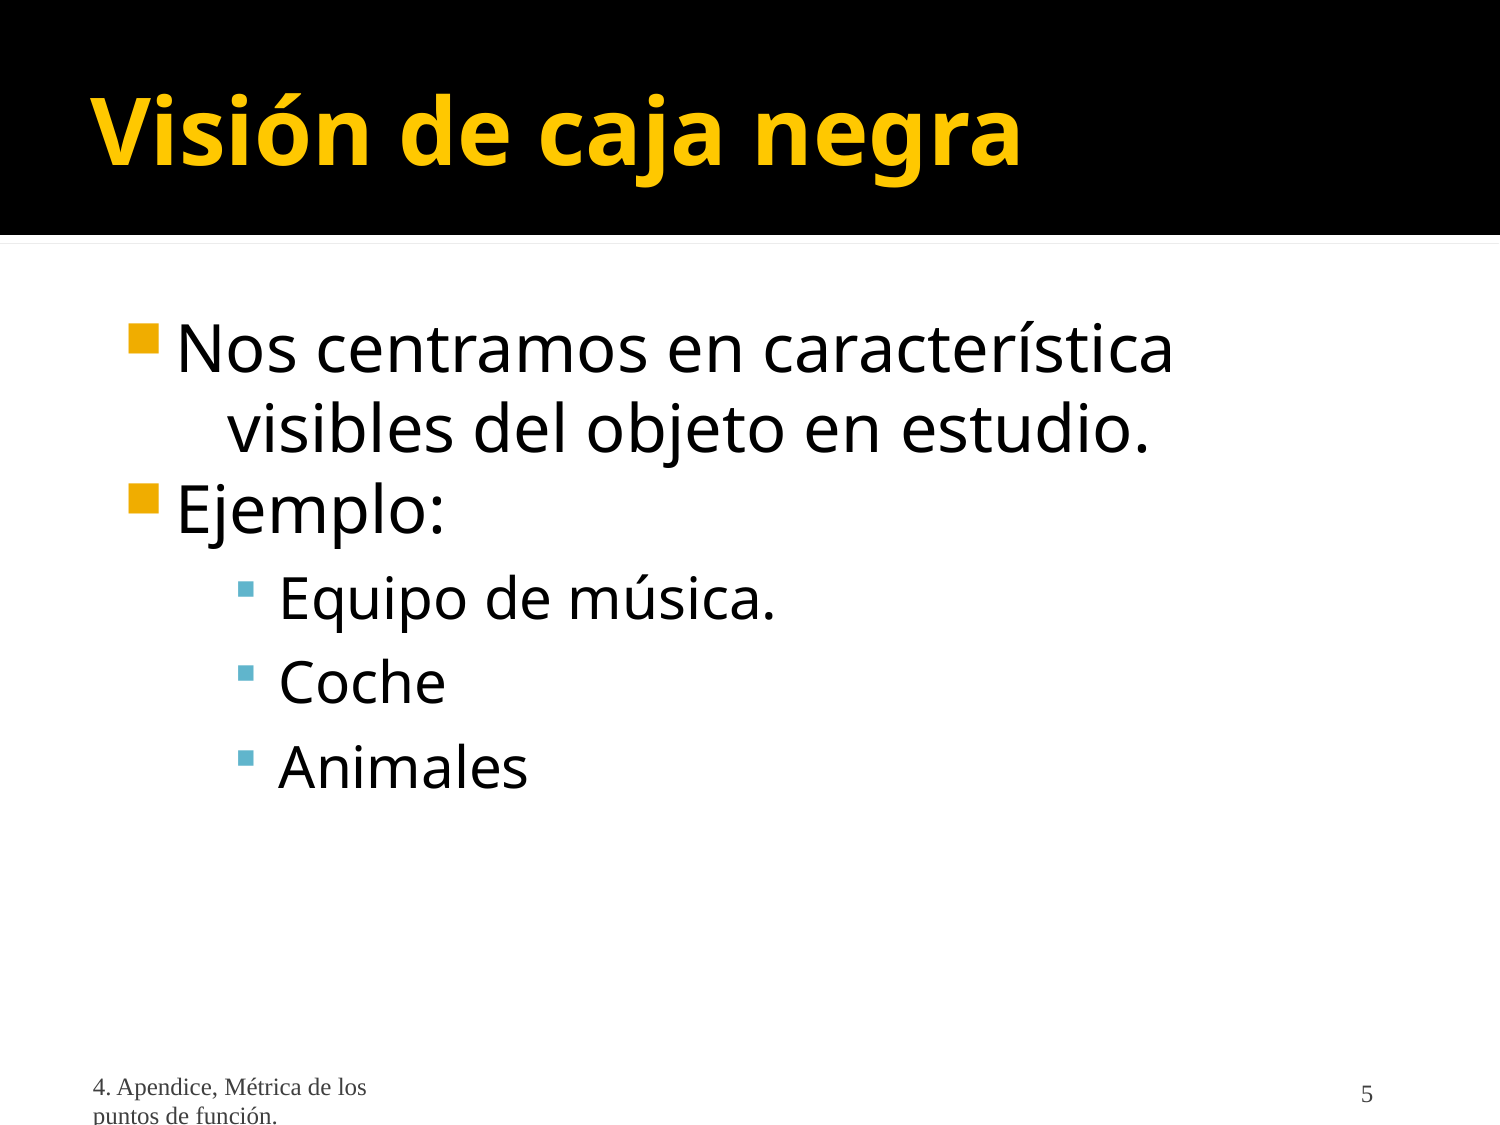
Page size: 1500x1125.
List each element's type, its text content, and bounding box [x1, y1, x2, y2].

title Visión de caja negra [75, 25, 1426, 232]
text_box 4. Apendice, Métrica de los puntos de función. [75, 1062, 426, 1108]
list Nos centramos en característica visibles del objeto en estudio. Ejemplo: Equipo de música. Coche Animales [75, 291, 1426, 1051]
text_box [1345, 1062, 1467, 1108]
